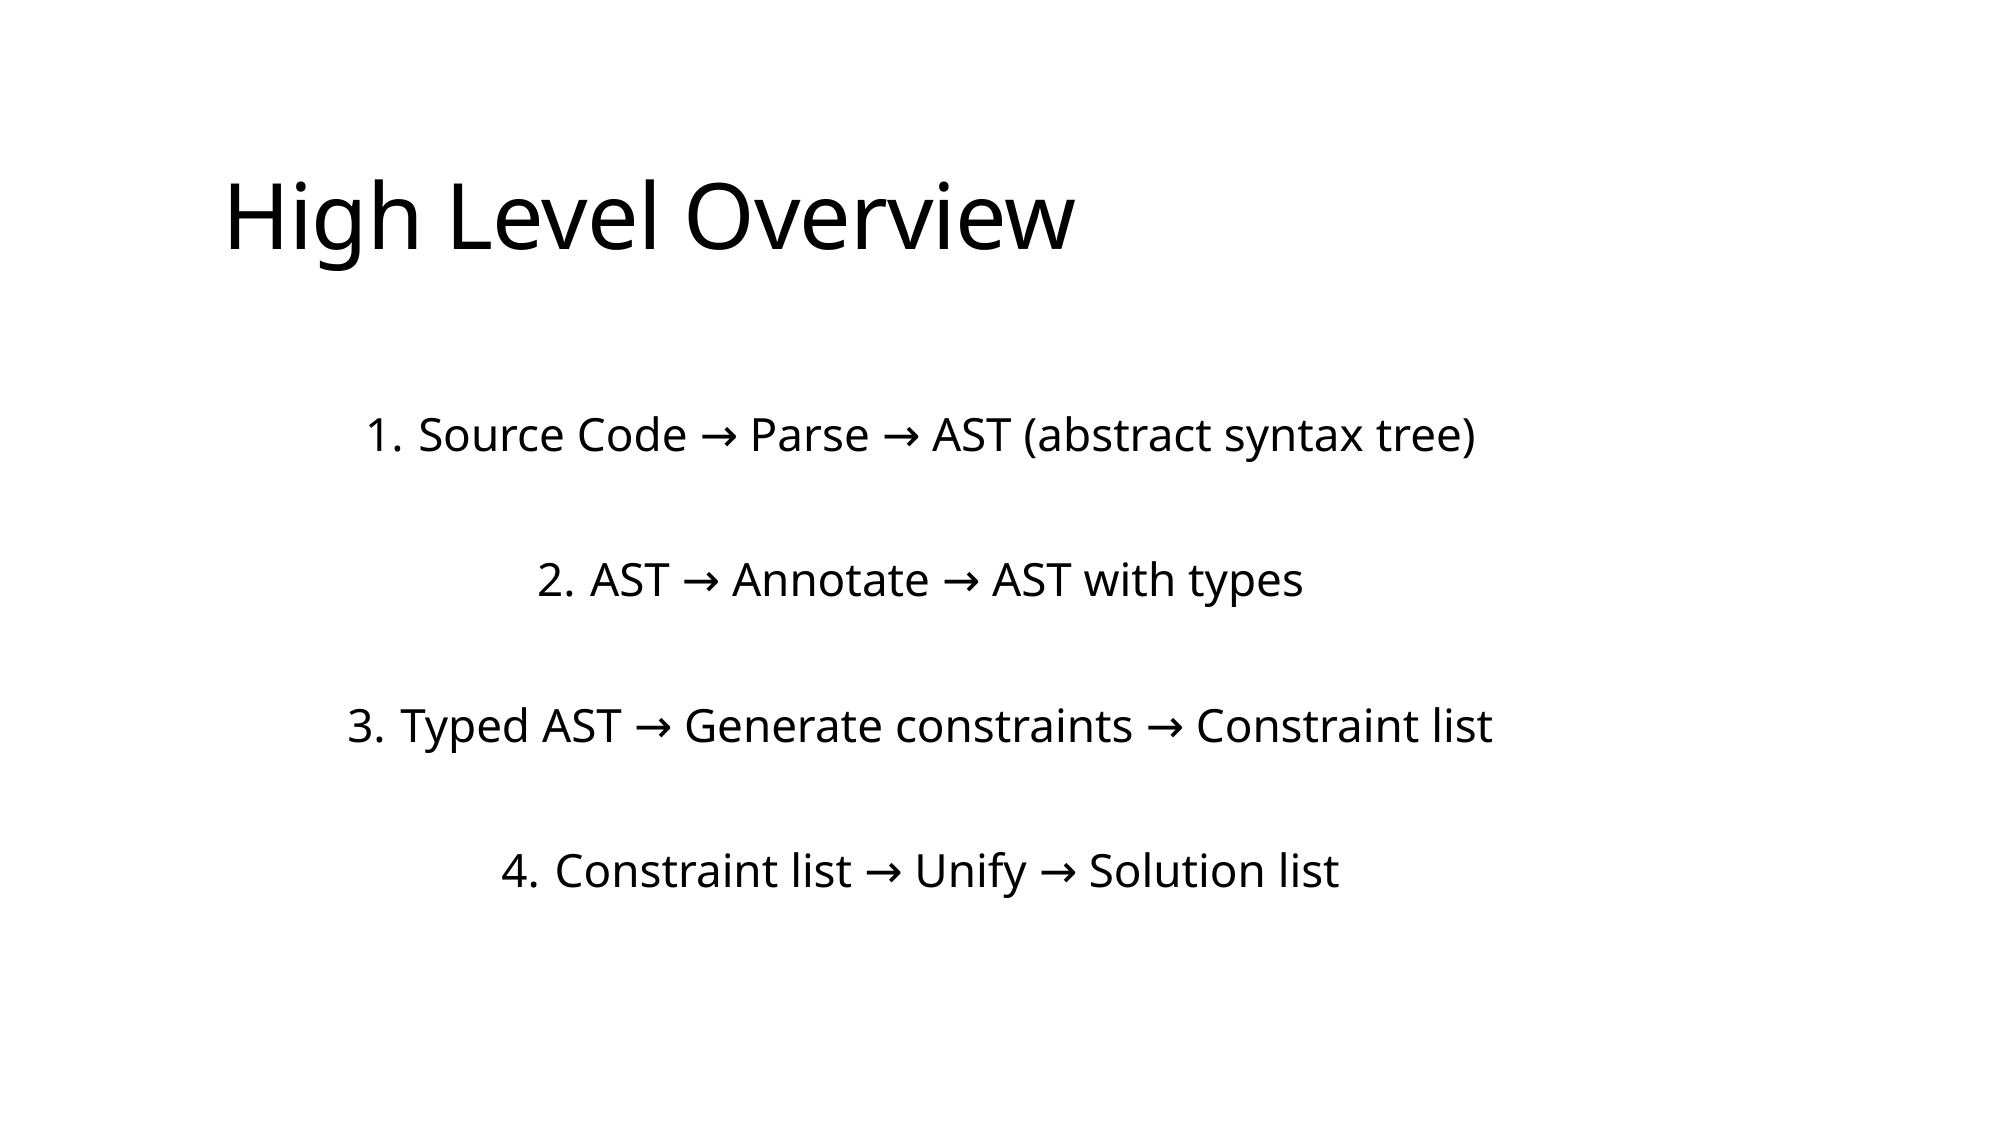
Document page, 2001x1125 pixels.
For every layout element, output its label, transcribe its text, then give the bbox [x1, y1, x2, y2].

list Source Code → Parse → AST (abstract syntax tree) AST → Annotate → AST with types Typed AST → Generate constraints → Constraint list Constraint list → Unify → Solution list [206, 299, 1617, 1014]
title High Level Overview [206, 60, 1797, 278]
